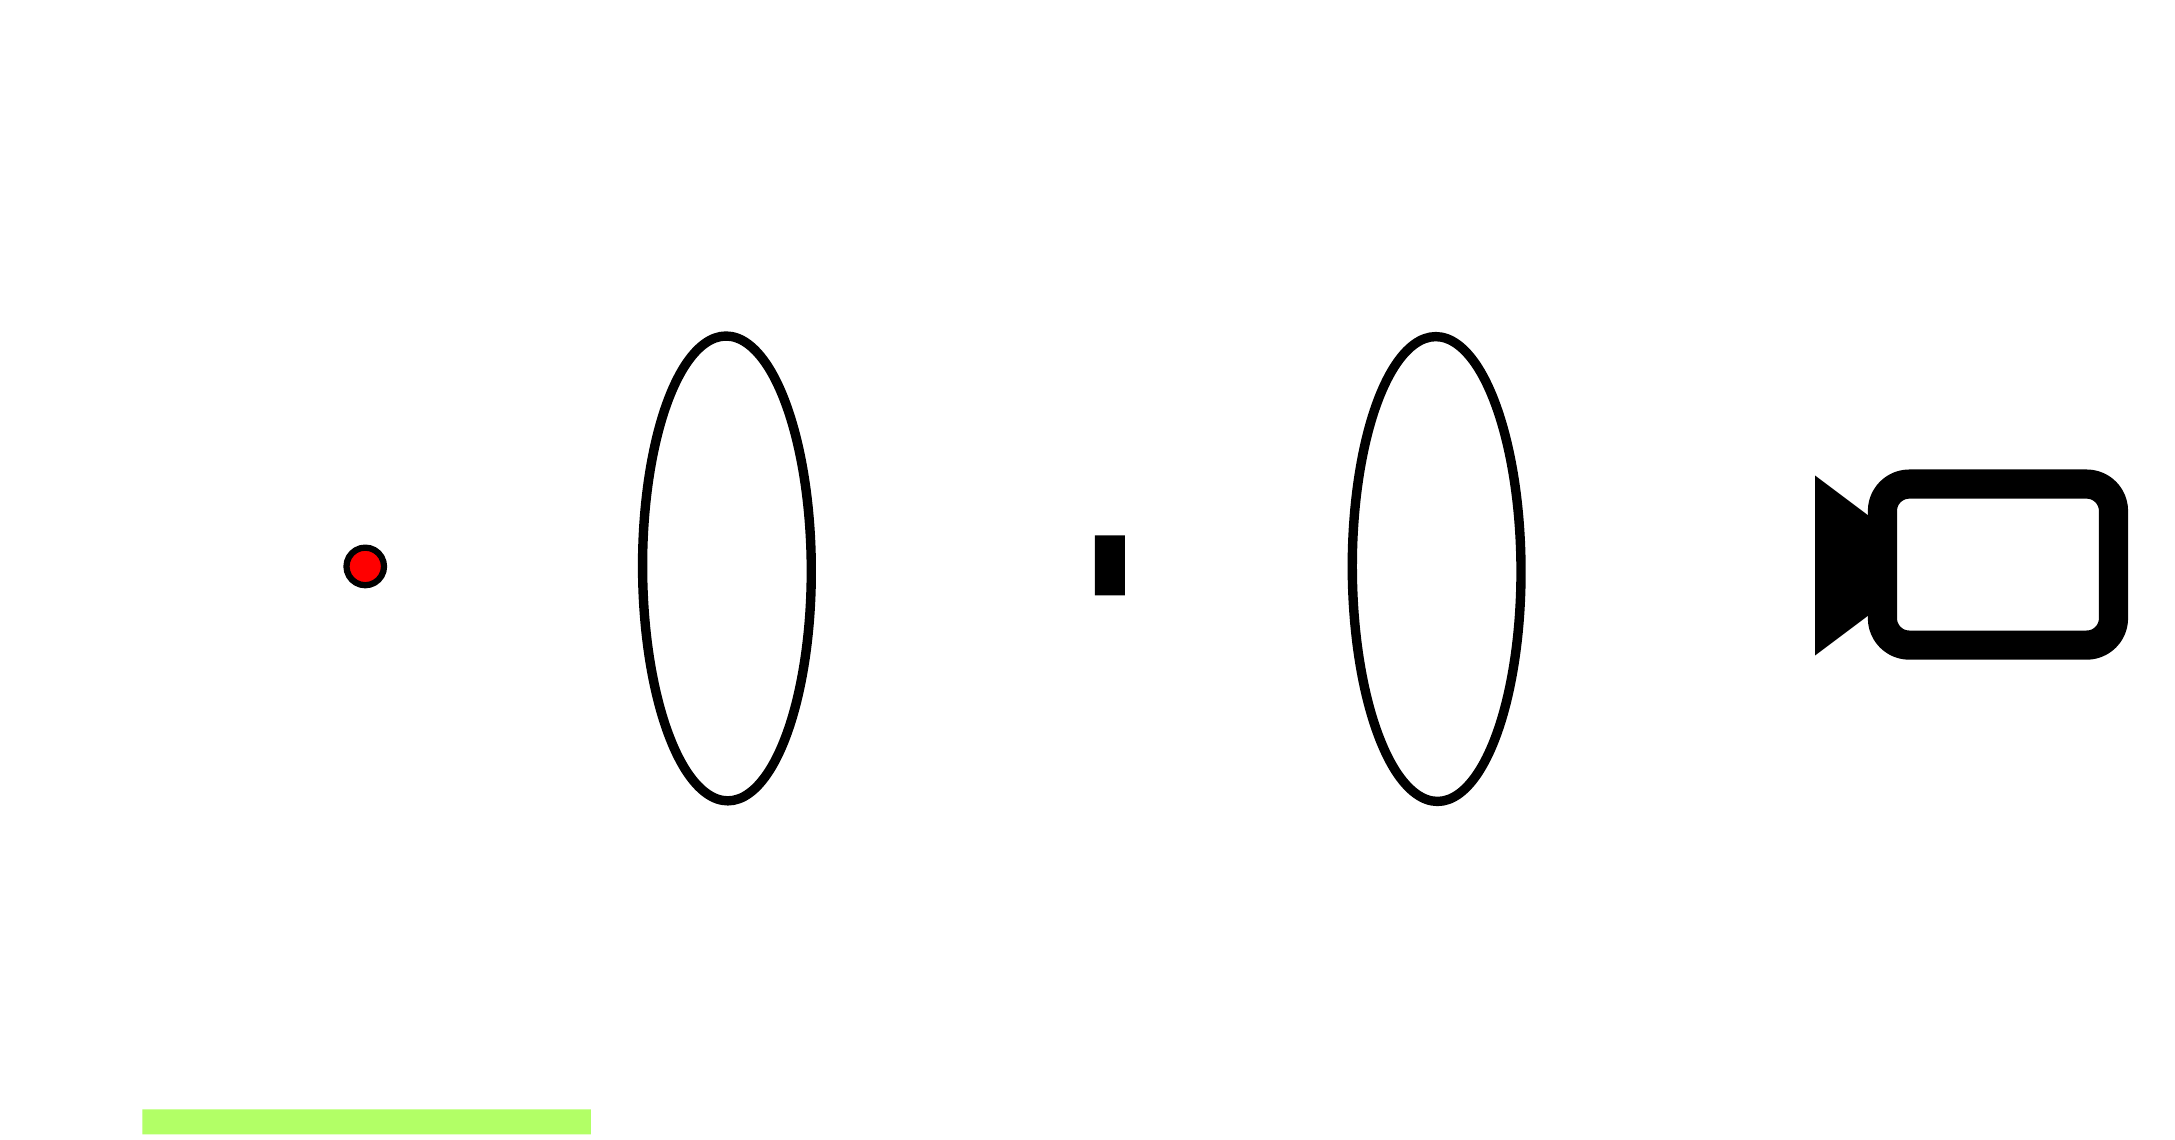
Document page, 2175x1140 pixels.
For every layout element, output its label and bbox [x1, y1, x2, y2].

text_box [1352, 336, 1522, 802]
text_box [642, 336, 812, 801]
text_box [1882, 484, 2114, 646]
text_box [1815, 475, 1876, 656]
text_box [1094, 535, 1125, 596]
text_box [346, 547, 385, 586]
